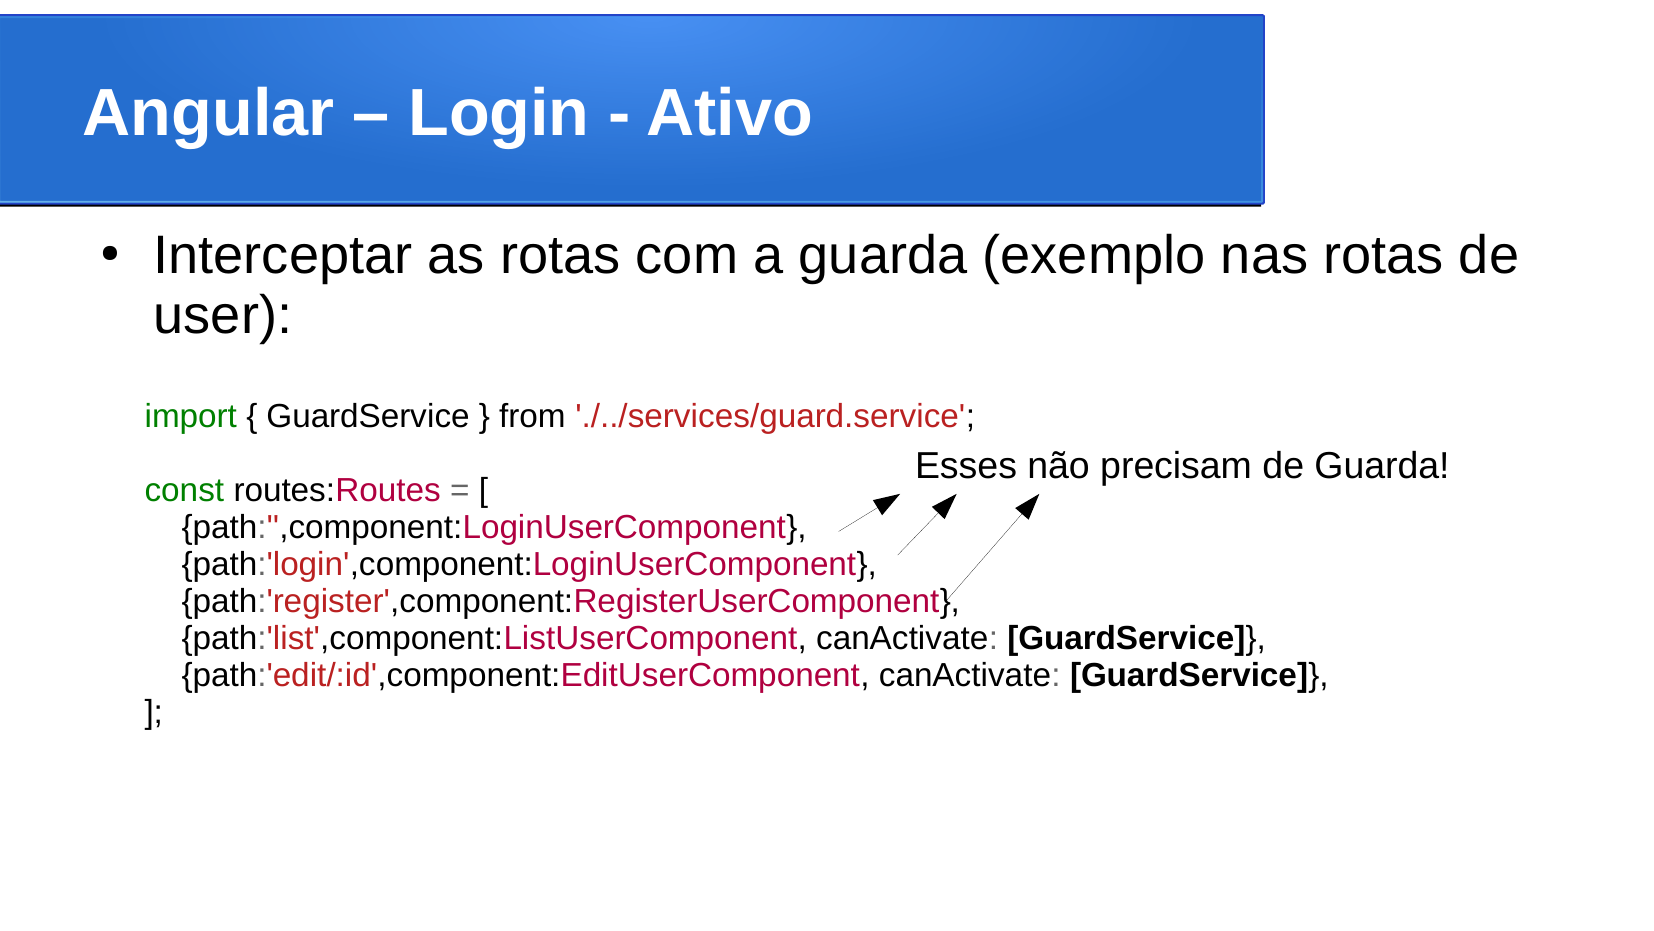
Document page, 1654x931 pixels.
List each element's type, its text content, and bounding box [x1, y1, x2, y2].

text_box import { GuardService } from './../services/guard.service'; const routes:Routes = [ {path:'',component:LoginUserComponent}, {path:'login',component:LoginUserComponent}, {path:'register',component:RegisterUserComponent}, {path:'list',component:ListUserComponent, canActivate: [GuardService]}, {path:'edit/:id',component:EditUserComponent, canActivate: [GuardService]}, ]; [129, 389, 1453, 738]
list Interceptar as rotas com a guarda (exemplo nas rotas de user): [82, 224, 1571, 764]
title Angular – Login - Ativo [82, 35, 1235, 189]
text_box Esses não precisam de Guarda! [900, 437, 1465, 494]
